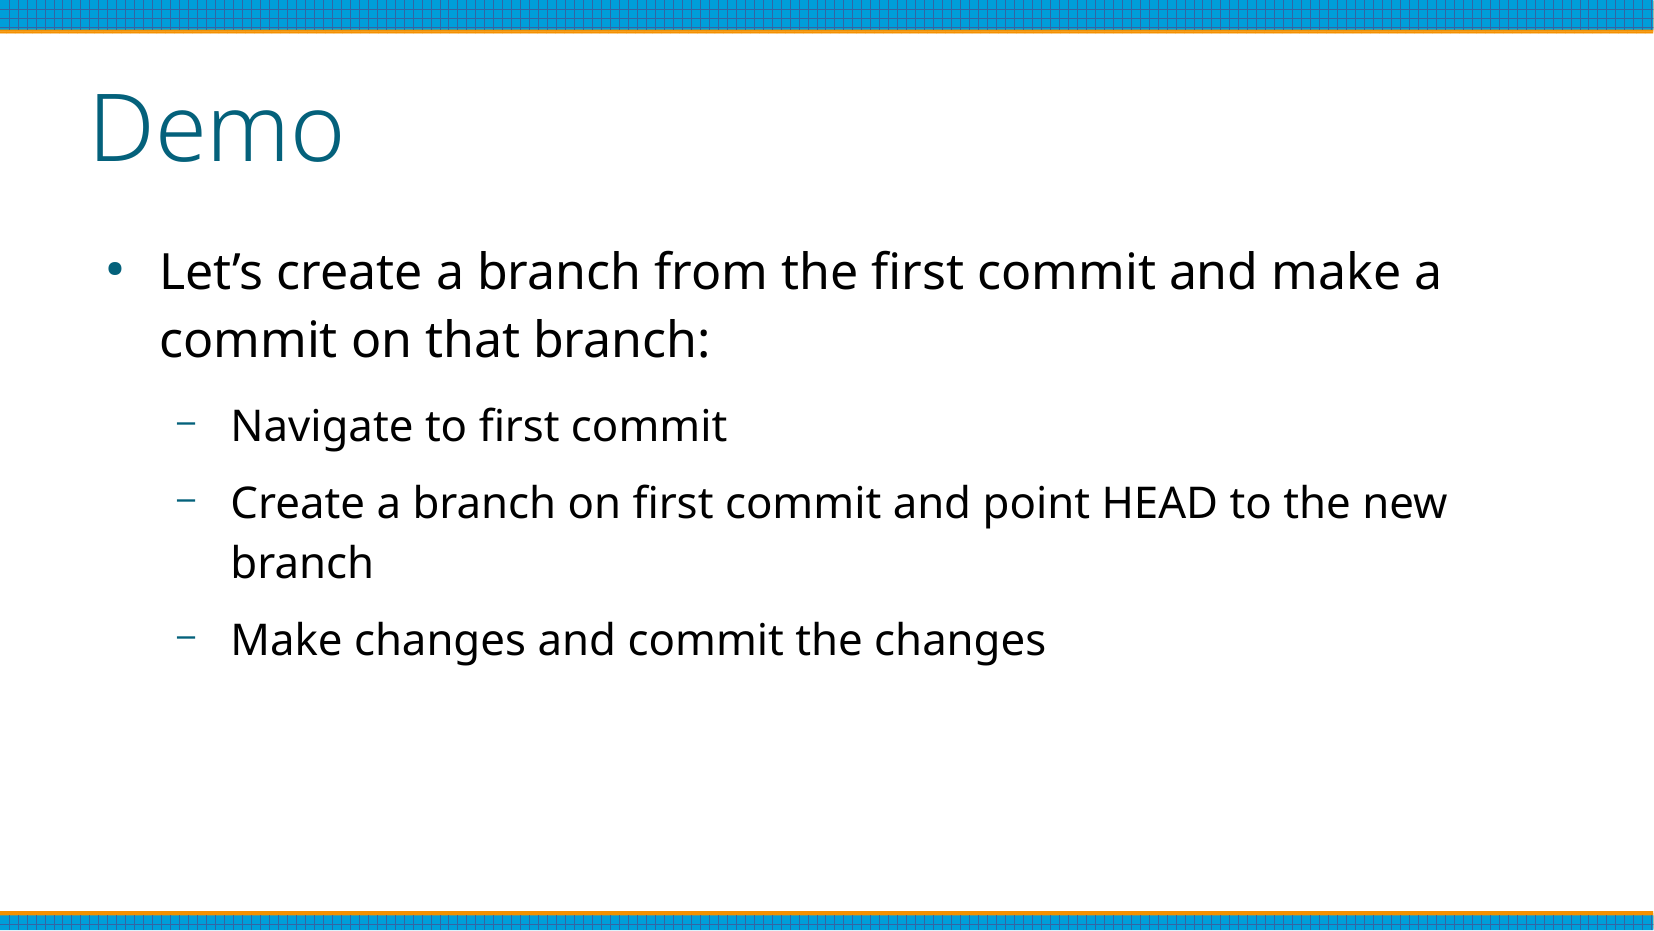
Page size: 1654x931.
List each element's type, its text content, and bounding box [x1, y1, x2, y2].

title Demo [88, 44, 1565, 207]
list Let’s create a branch from the first commit and make a commit on that branch: Navigate to first commit Create a branch on first commit and point HEAD to the new branch Make changes and commit the changes [88, 236, 1565, 863]
